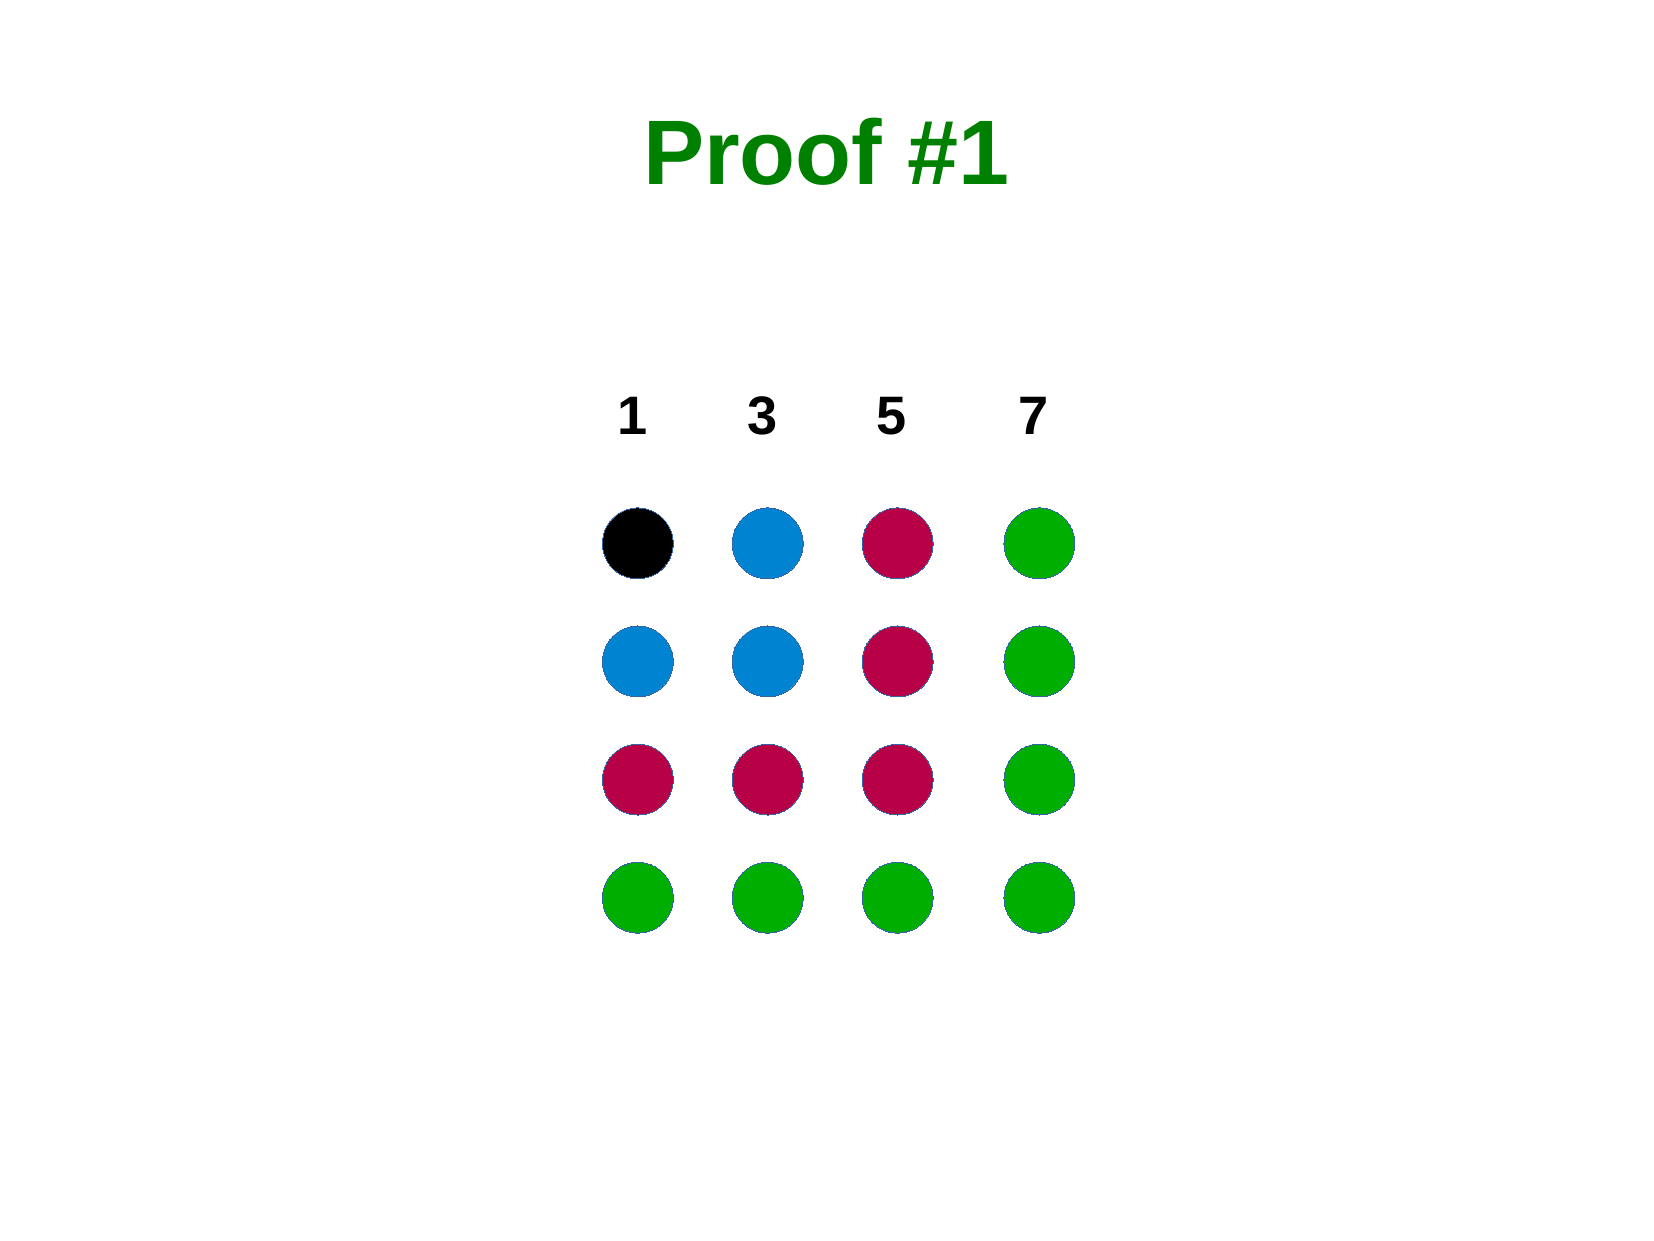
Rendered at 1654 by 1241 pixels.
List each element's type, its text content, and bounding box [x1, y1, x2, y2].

text_box 5 [862, 377, 922, 454]
text_box [732, 507, 804, 579]
text_box [862, 507, 934, 579]
text_box [1003, 625, 1075, 697]
text_box [732, 862, 804, 934]
title Proof #1 [82, 49, 1571, 257]
text_box [602, 744, 674, 816]
text_box [602, 625, 674, 697]
text_box [1003, 507, 1075, 579]
text_box [862, 744, 934, 816]
text_box [1003, 862, 1075, 934]
text_box 3 [732, 377, 792, 454]
text_box [732, 744, 804, 816]
text_box [1003, 744, 1075, 816]
text_box 1 [602, 377, 662, 454]
text_box [862, 625, 934, 697]
text_box [602, 507, 674, 579]
text_box [732, 625, 804, 697]
text_box [862, 862, 934, 934]
text_box 7 [1003, 377, 1063, 454]
text_box [602, 862, 674, 934]
